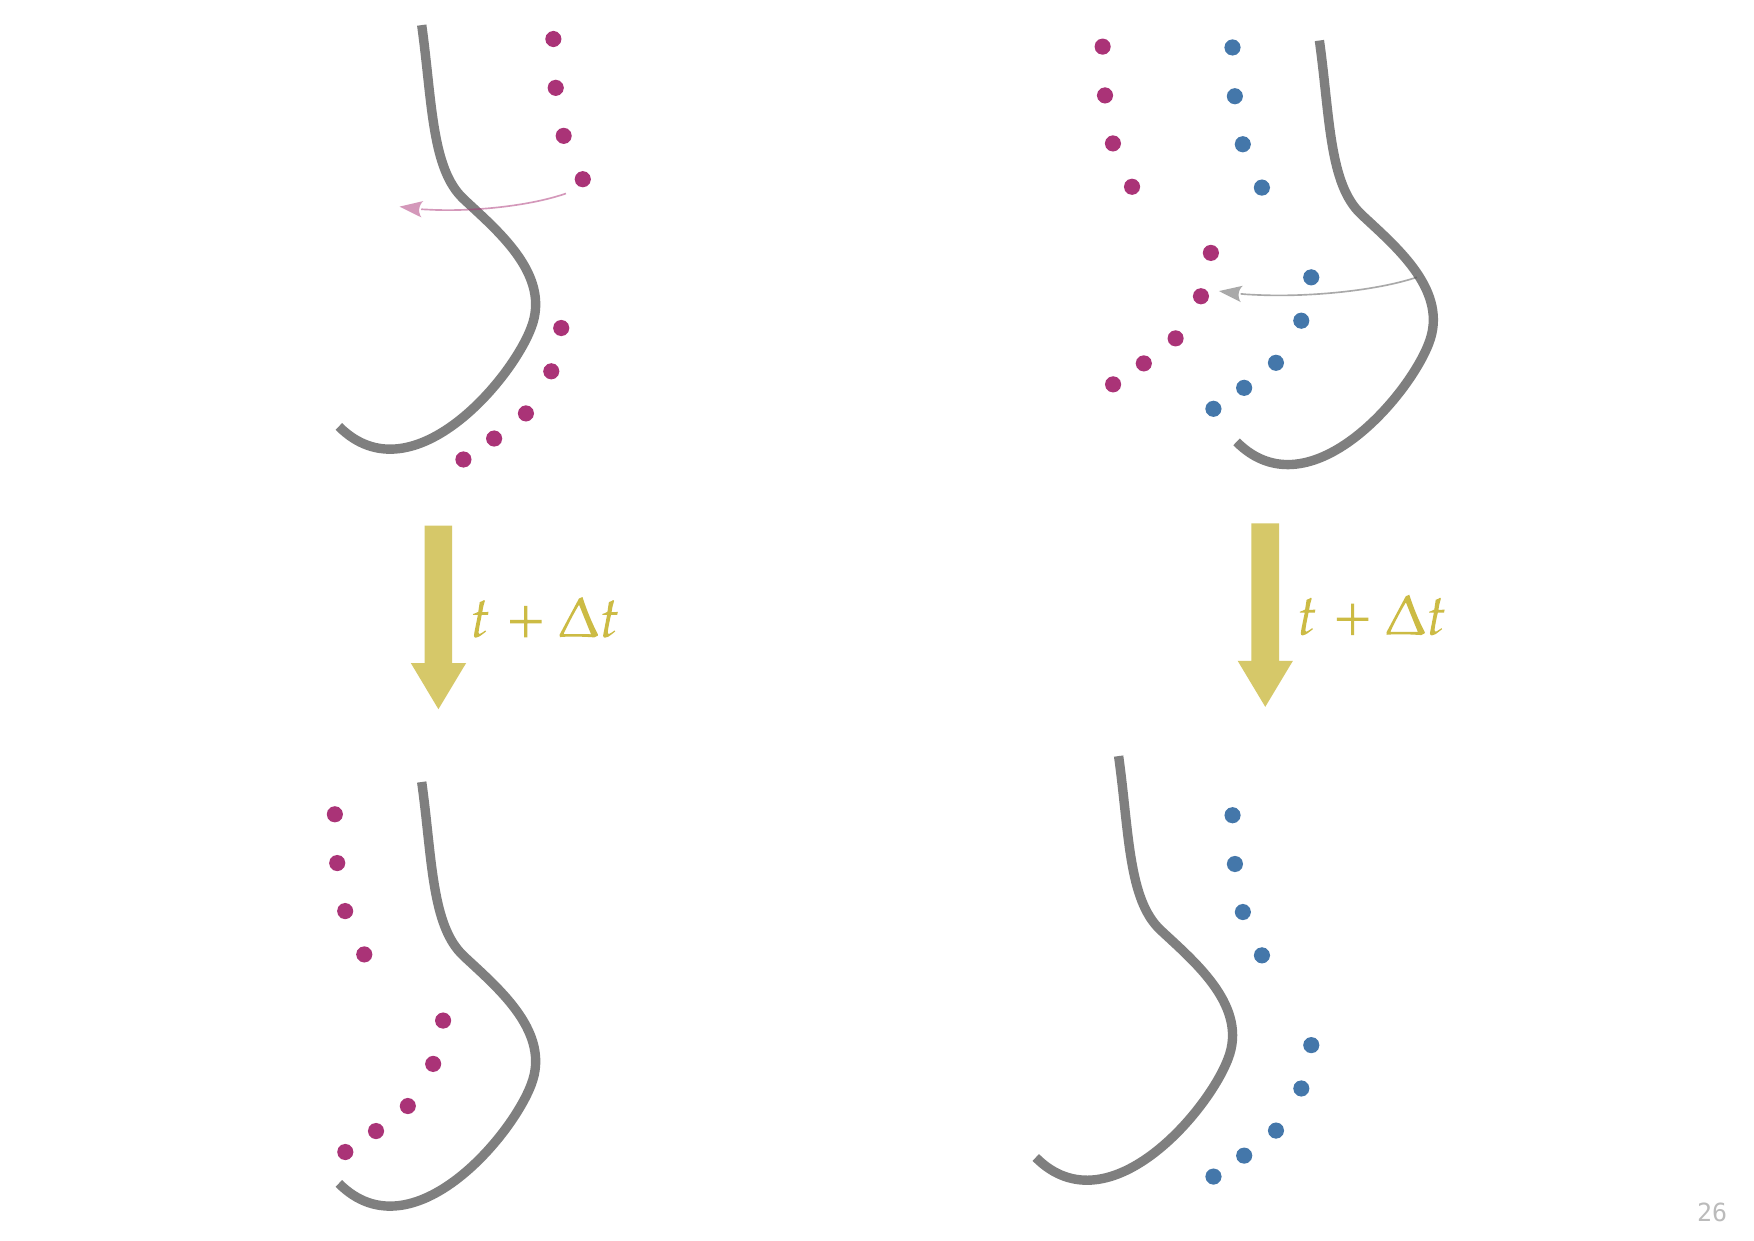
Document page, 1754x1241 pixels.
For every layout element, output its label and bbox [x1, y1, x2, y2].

text_box [1237, 523, 1293, 707]
text_box [1192, 288, 1210, 305]
text_box [410, 525, 467, 710]
text_box [1386, 594, 1425, 636]
text_box [1299, 597, 1316, 636]
text_box [1135, 355, 1152, 372]
text_box [1104, 376, 1122, 393]
text_box [435, 1012, 452, 1029]
text_box [1104, 135, 1122, 152]
text_box [1336, 603, 1369, 636]
text_box [326, 806, 343, 823]
text_box [1226, 88, 1243, 105]
text_box [574, 171, 591, 188]
text_box [337, 1143, 354, 1161]
text_box [545, 30, 562, 48]
text_box [425, 1055, 442, 1073]
text_box [1224, 807, 1241, 824]
text_box [1205, 400, 1222, 417]
text_box [1234, 903, 1251, 921]
text_box [1253, 179, 1271, 196]
text_box [517, 405, 535, 422]
text_box [1236, 1147, 1253, 1164]
text_box [1267, 354, 1285, 371]
text_box [337, 902, 354, 920]
text_box [1293, 312, 1310, 329]
text_box [1226, 855, 1244, 873]
text_box [1234, 136, 1251, 153]
text_box [399, 1097, 416, 1115]
text_box [1267, 1122, 1285, 1139]
text_box [543, 363, 560, 380]
text_box [1094, 38, 1111, 55]
text_box [547, 79, 564, 96]
text_box [555, 127, 572, 144]
text_box [1205, 1168, 1222, 1185]
text_box [1429, 597, 1445, 636]
text_box [455, 451, 472, 468]
text_box [356, 946, 373, 963]
text_box [1303, 269, 1320, 286]
text_box [1224, 39, 1241, 56]
text_box [1253, 947, 1271, 964]
text_box [472, 600, 489, 638]
text_box [1303, 1037, 1320, 1054]
text_box [510, 605, 542, 638]
text_box [329, 854, 346, 872]
text_box [559, 597, 598, 638]
text_box [1167, 330, 1184, 347]
text_box [602, 600, 618, 638]
text_box [1123, 178, 1141, 195]
text_box [486, 430, 503, 447]
text_box [367, 1122, 385, 1140]
text_box [1096, 87, 1114, 104]
text_box [1202, 244, 1220, 262]
text_box [1293, 1080, 1310, 1097]
text_box [1236, 379, 1253, 396]
text_box [553, 319, 570, 337]
